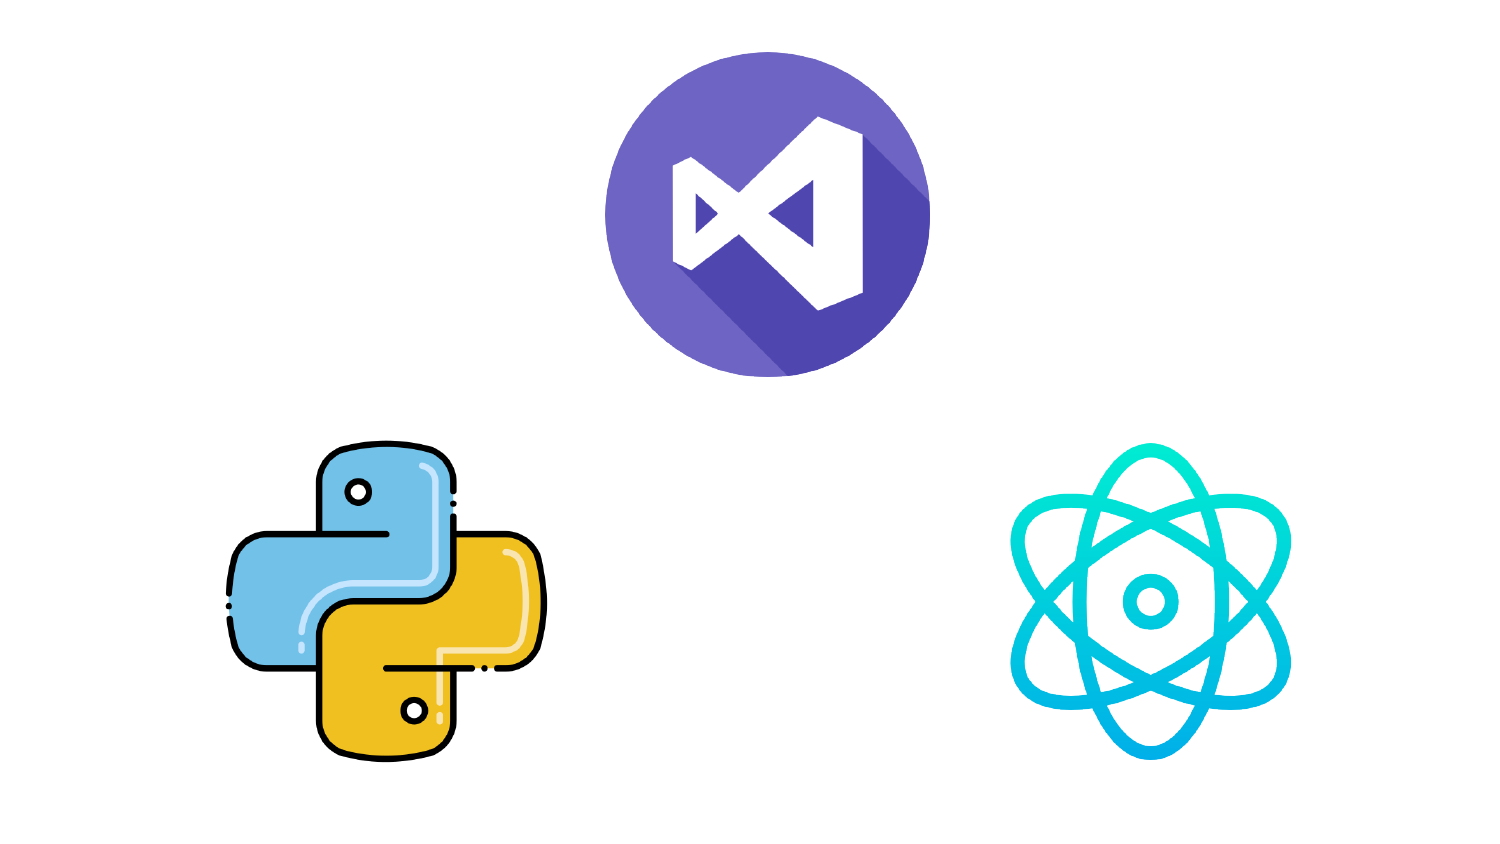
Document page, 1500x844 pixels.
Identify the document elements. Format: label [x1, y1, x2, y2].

picture [992, 443, 1309, 760]
picture [605, 52, 930, 377]
picture [223, 438, 549, 764]
